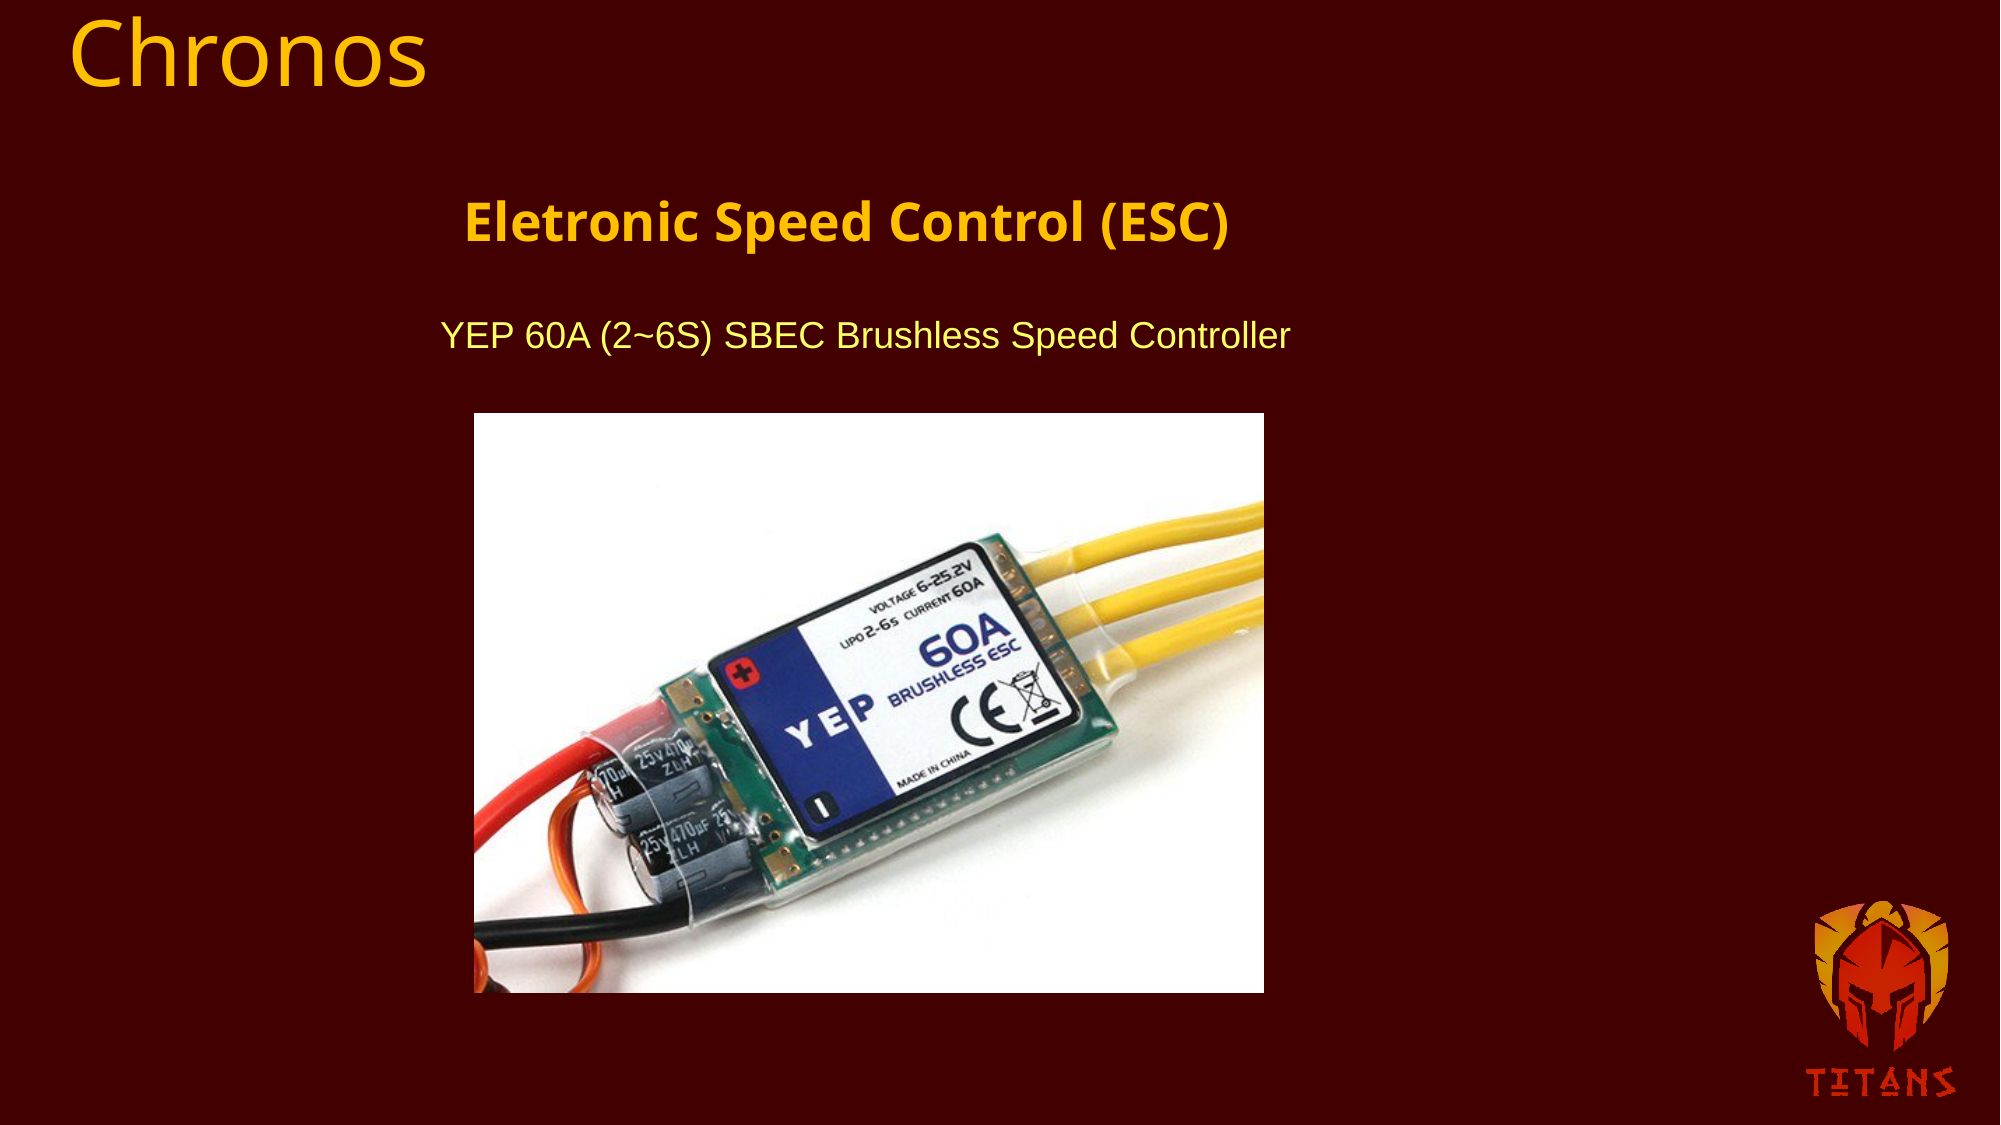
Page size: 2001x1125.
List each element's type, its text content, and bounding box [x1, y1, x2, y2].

picture [1749, 888, 2000, 1125]
text_box YEP 60A (2~6S) SBEC Brushless Speed Controller [425, 307, 1359, 449]
title Chronos [52, 0, 1778, 166]
picture [474, 449, 1264, 993]
list Eletronic Speed Control (ESC) [448, 124, 1295, 260]
